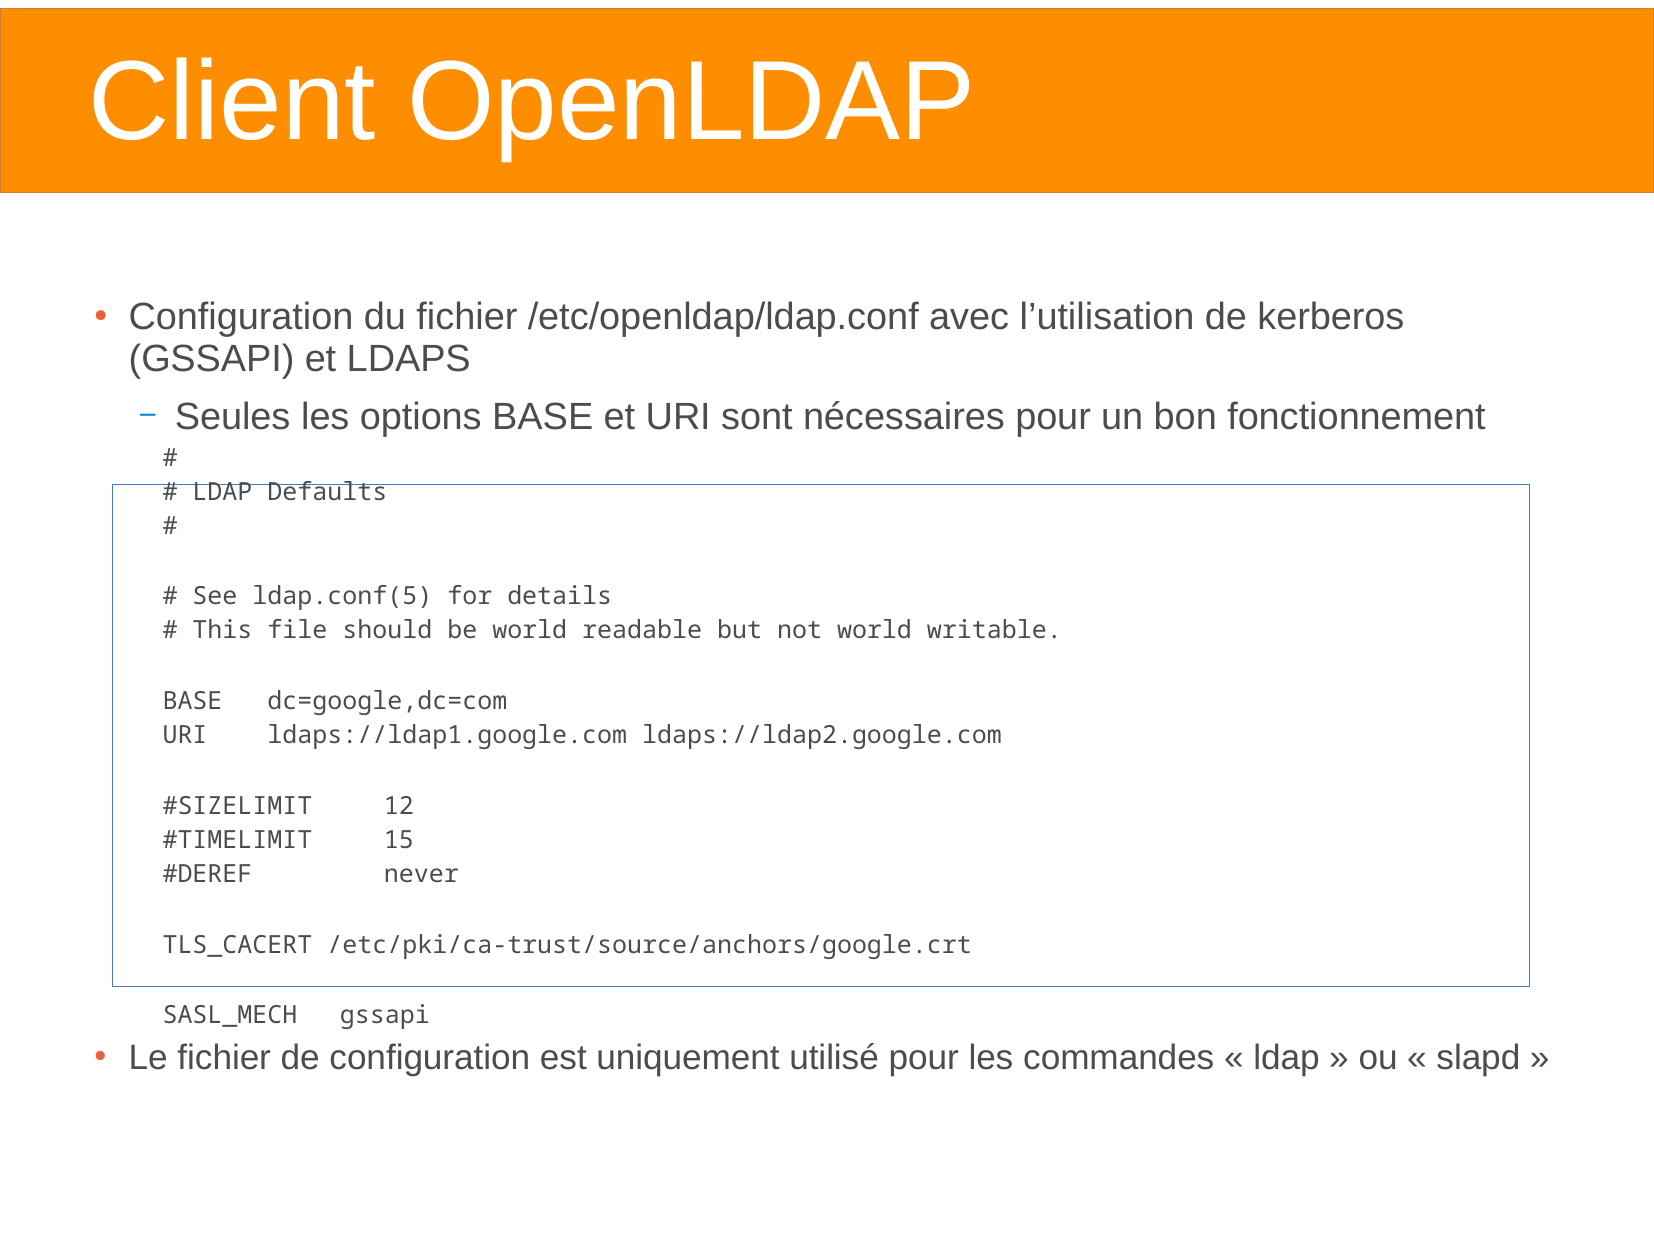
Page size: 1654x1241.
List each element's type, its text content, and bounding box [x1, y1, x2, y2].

title Client OpenLDAP [0, 8, 1654, 193]
text_box # # LDAP Defaults # # See ldap.conf(5) for details # This file should be world readable but not world writable. BASE dc=google,dc=com URI ldaps://ldap1.google.com ldaps://ldap2.google.com #SIZELIMIT 12 #TIMELIMIT 15 #DEREF never TLS_CACERT /etc/pki/ca-trust/source/anchors/google.crt SASL_MECH gssapi [112, 484, 1530, 987]
list Configuration du fichier /etc/openldap/ldap.conf avec l’utilisation de kerberos (GSSAPI) et LDAPS Seules les options BASE et URI sont nécessaires pour un bon fonctionnement Le fichier de configuration est uniquement utilisé pour les commandes « ldap » ou « slapd » [82, 295, 1571, 1182]
